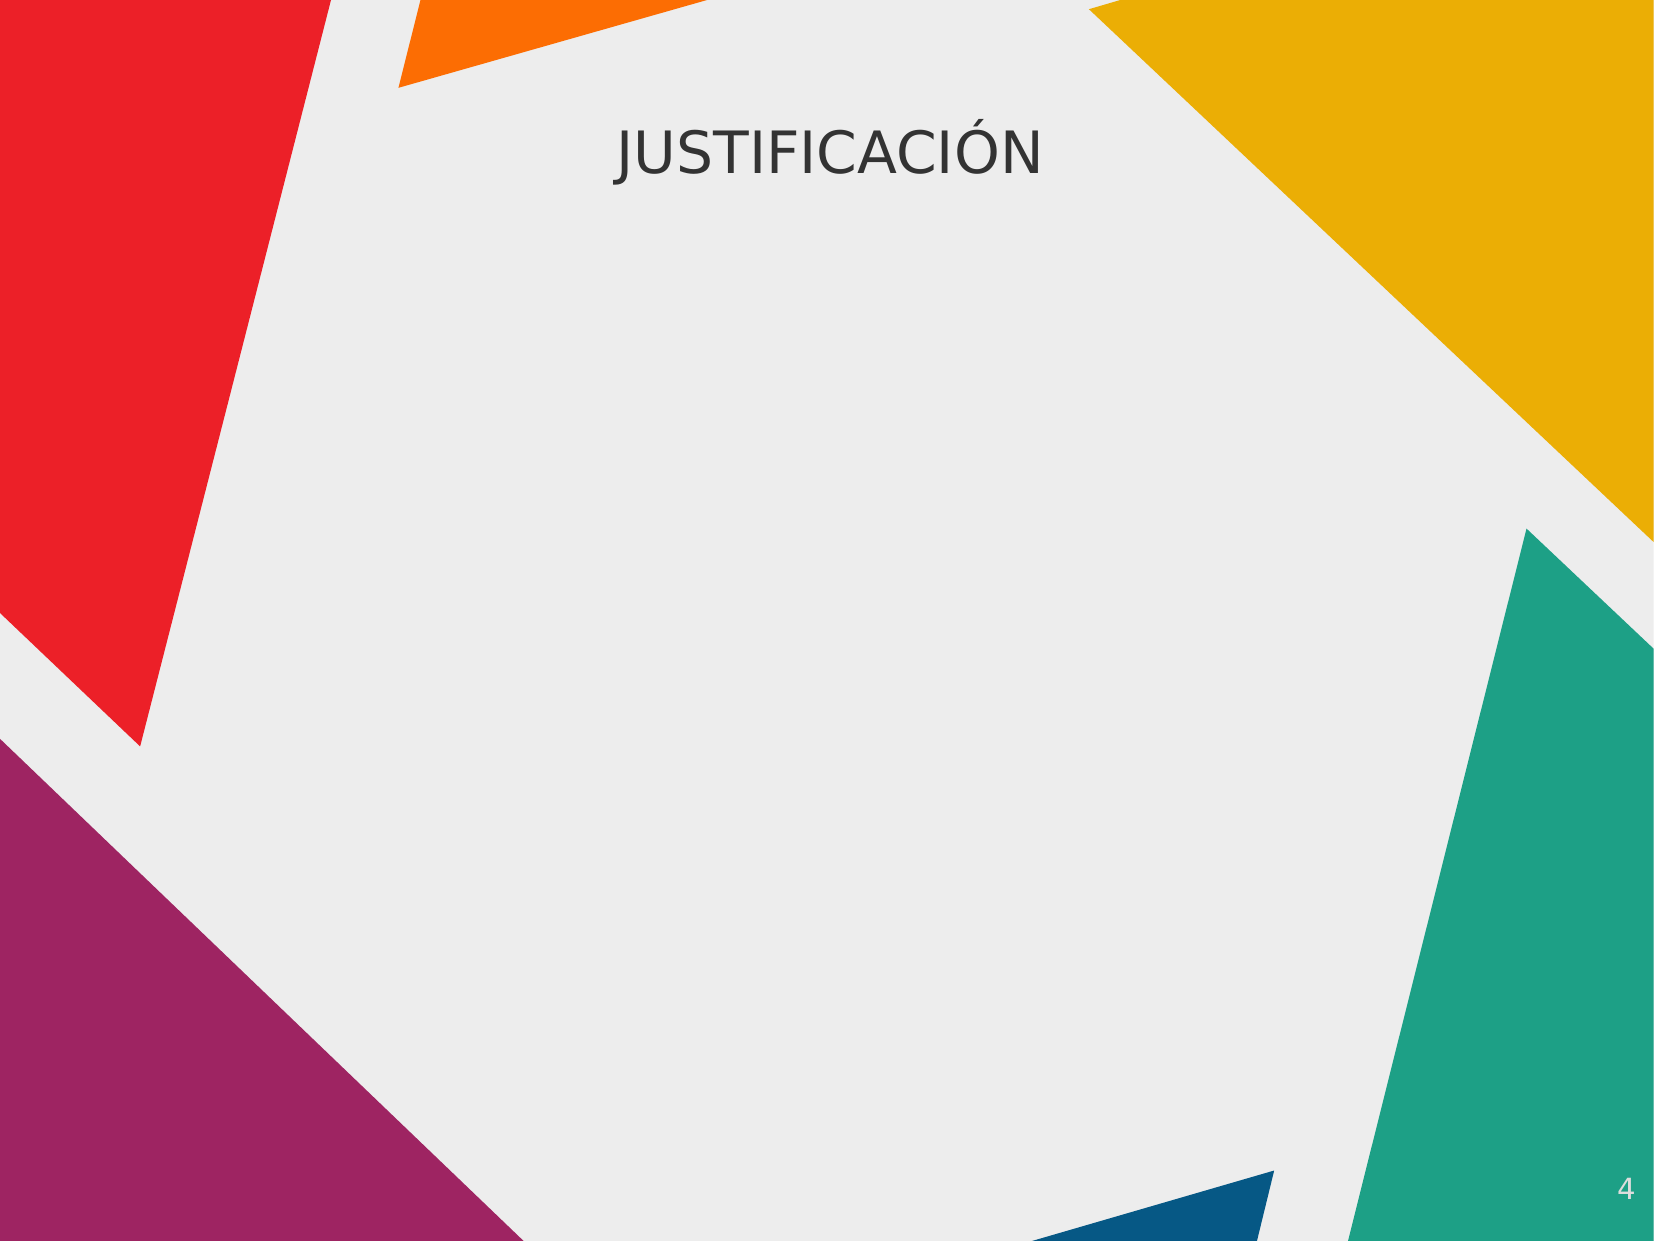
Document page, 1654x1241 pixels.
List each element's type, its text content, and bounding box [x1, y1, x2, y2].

title JUSTIFICACIÓN [289, 49, 1372, 257]
